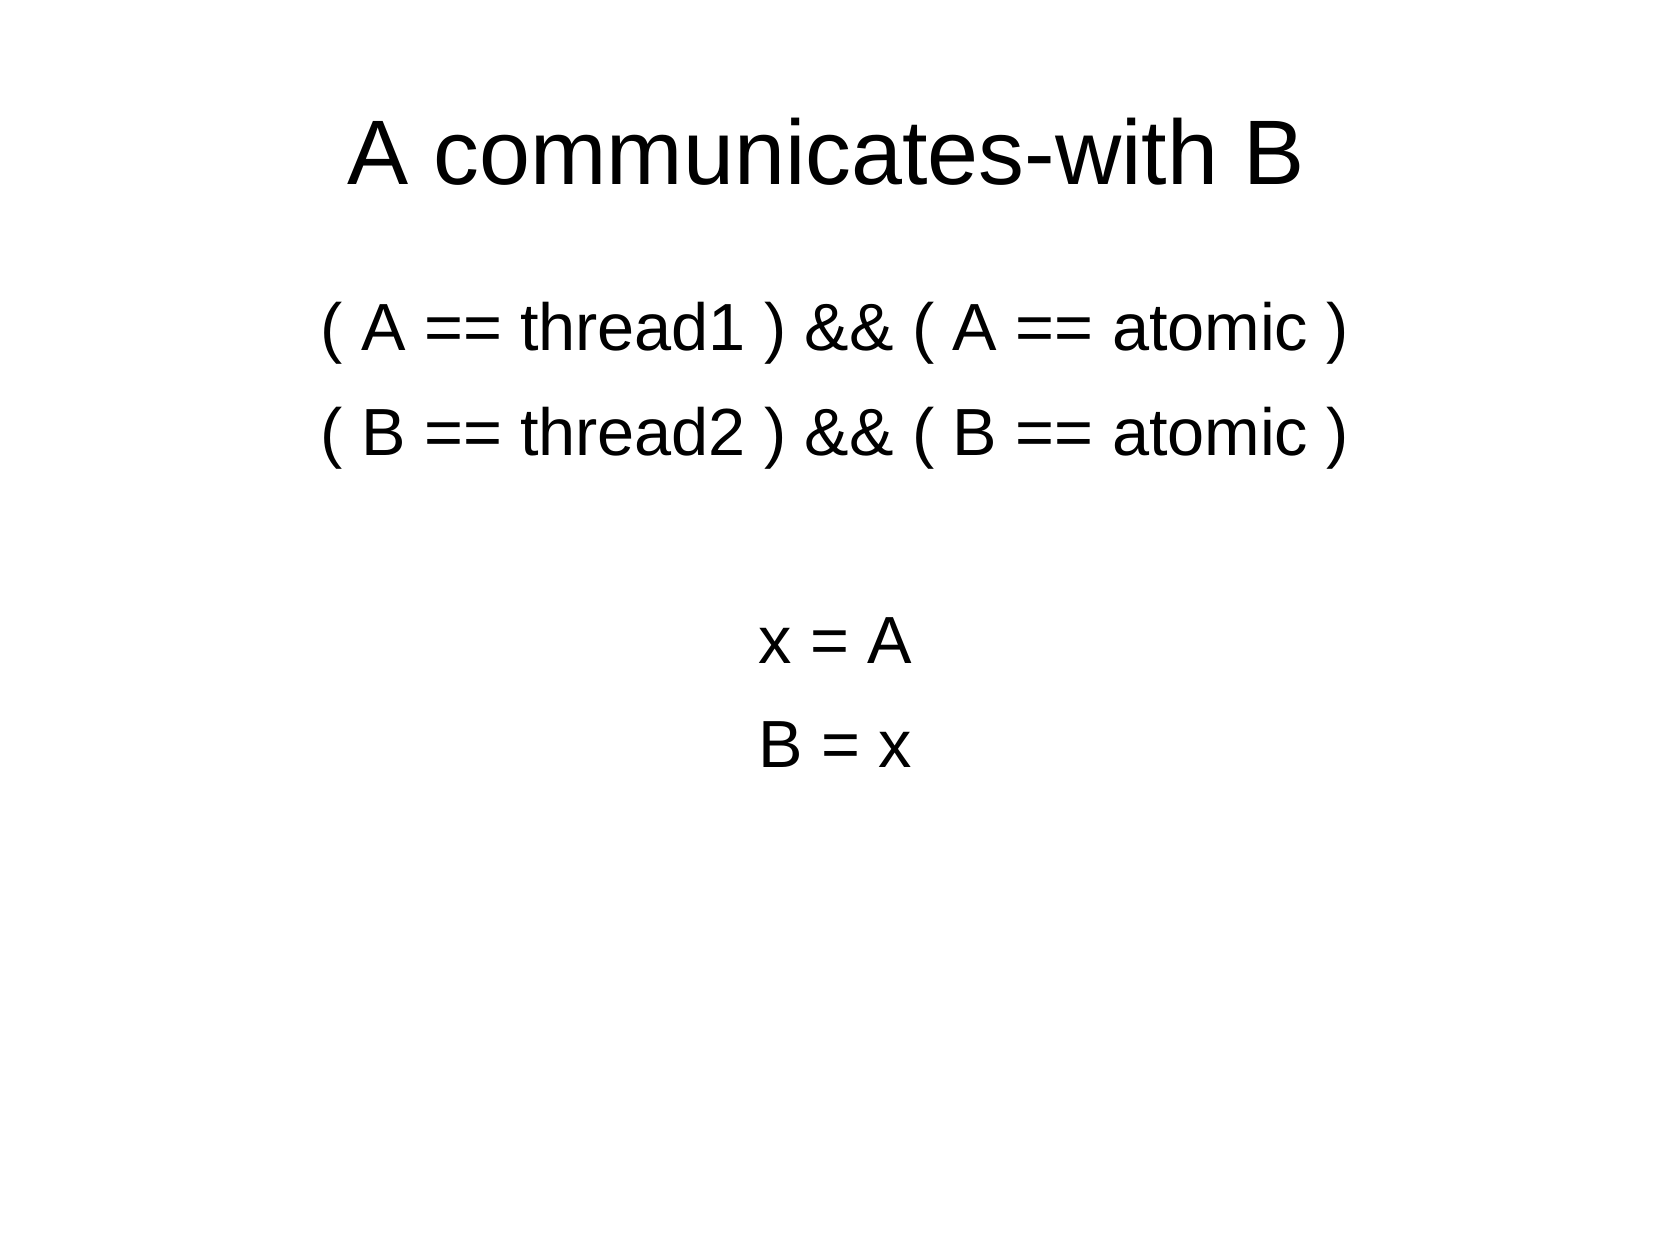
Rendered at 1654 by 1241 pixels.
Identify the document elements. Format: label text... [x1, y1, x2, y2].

list ( A == thread1 ) && ( A == atomic ) ( B == thread2 ) && ( B == atomic ) x = A B = x [82, 290, 1571, 1094]
title A communicates-with B [82, 56, 1571, 250]
